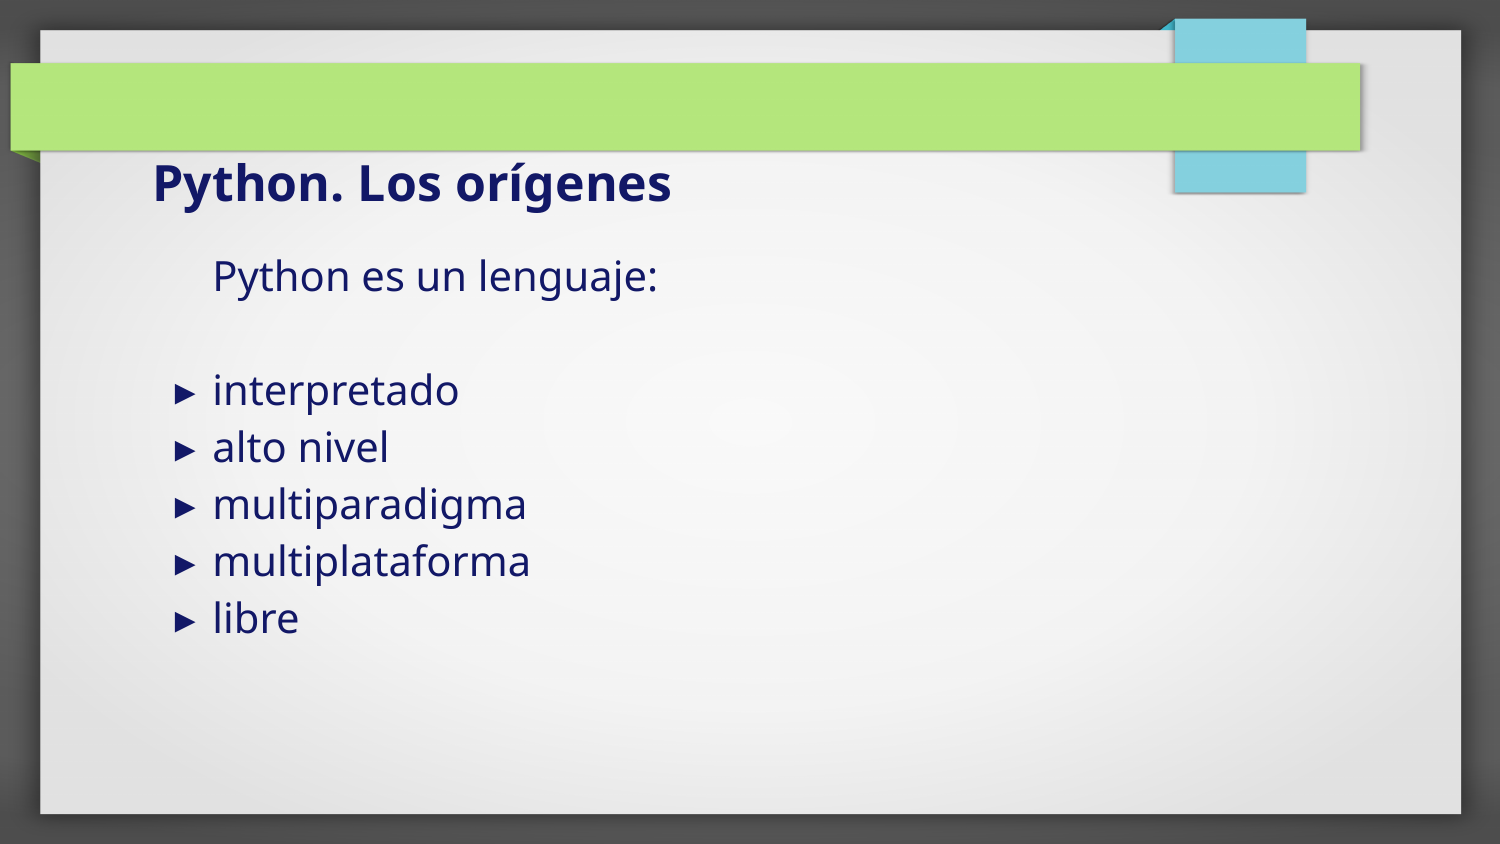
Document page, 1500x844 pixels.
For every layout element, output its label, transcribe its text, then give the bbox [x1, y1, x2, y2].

picture [0, 0, 1500, 844]
title Python. Los orígenes [137, 146, 1011, 227]
list Python es un lenguaje: interpretado alto nivel multiparadigma multiplataforma libre [137, 246, 1011, 599]
